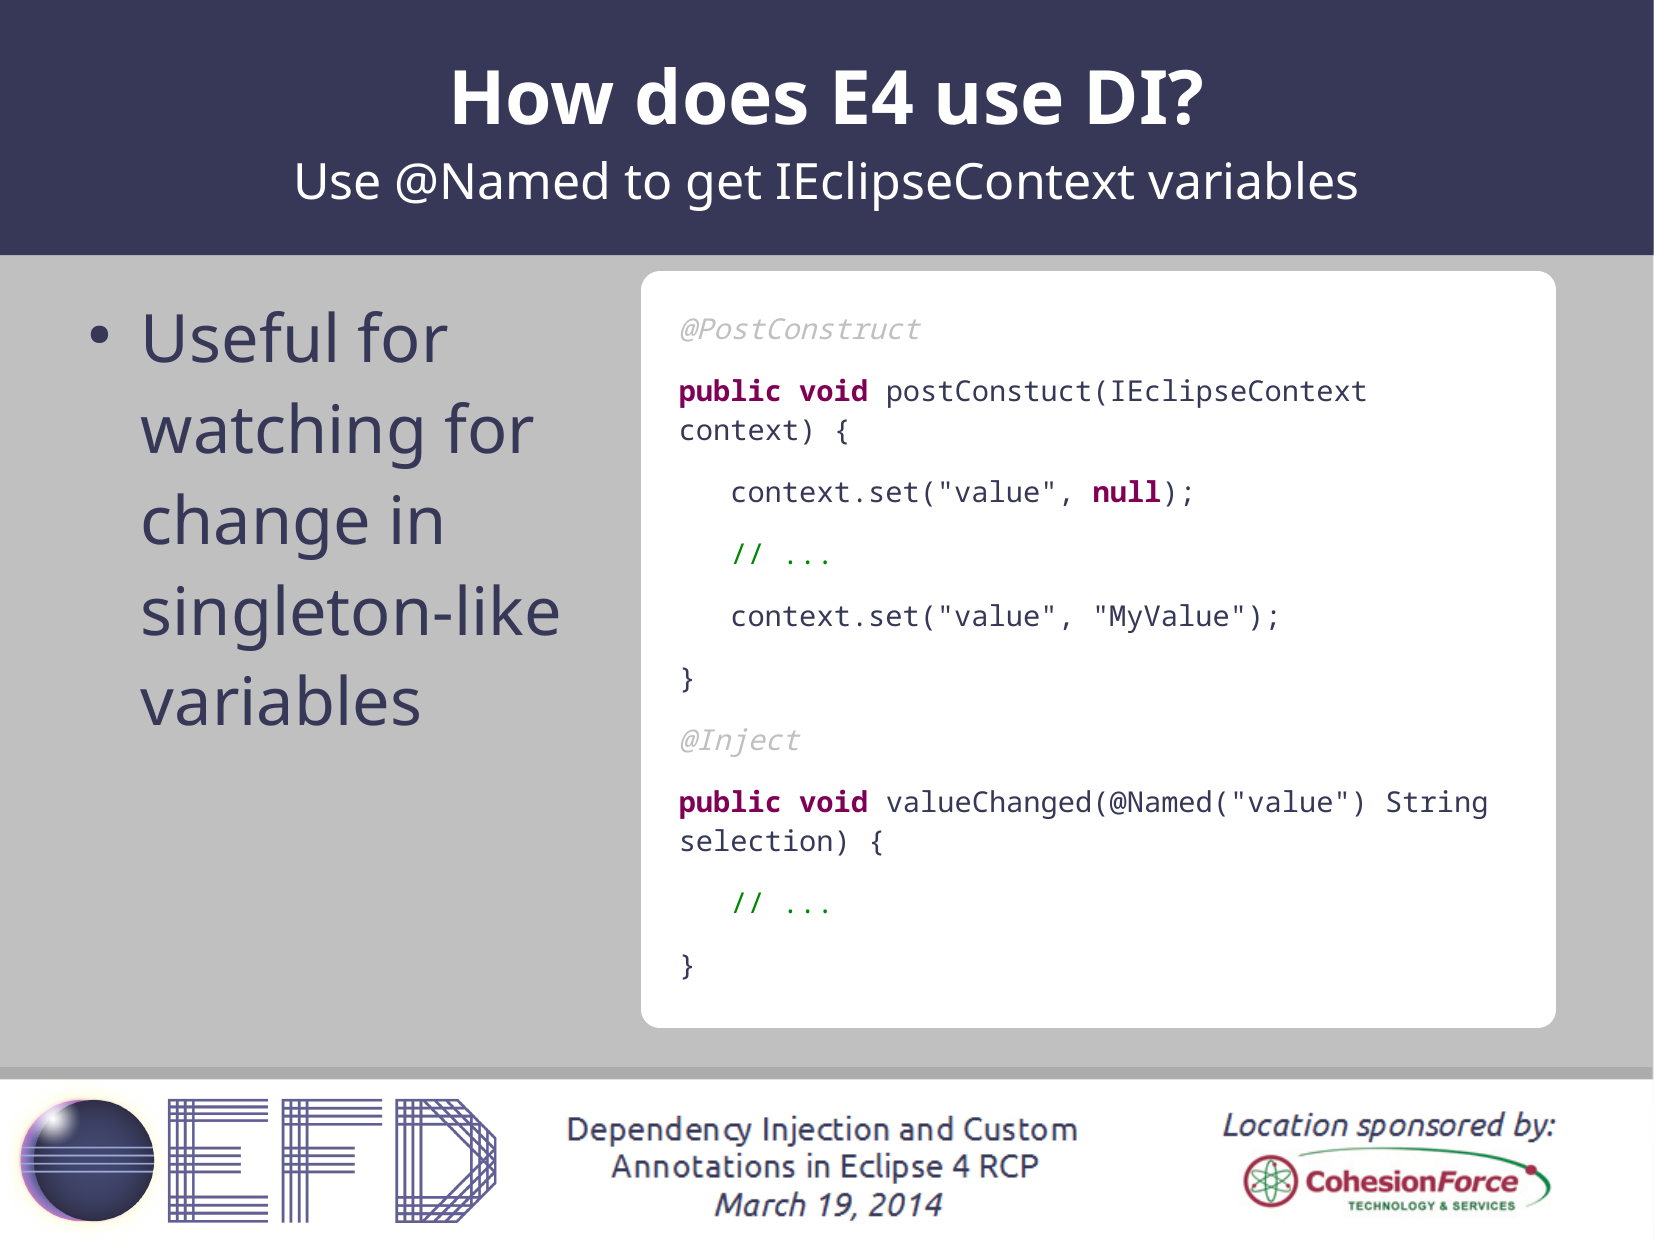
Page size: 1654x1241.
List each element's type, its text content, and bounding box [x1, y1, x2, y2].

title How does E4 use DI? Use @Named to get IEclipseContext variables [82, 25, 1571, 233]
picture [1110, 1104, 1654, 1241]
list @PostConstruct public void postConstuct(IEclipseContext context) { context.set("value", null); // ... context.set("value", "MyValue"); } @Inject public void valueChanged(@Named("value") String selection) { // ... } [660, 290, 1538, 1010]
picture [0, 1079, 497, 1241]
list Useful for watching for change in singleton-like variables [70, 291, 616, 1111]
picture [549, 1082, 1105, 1241]
